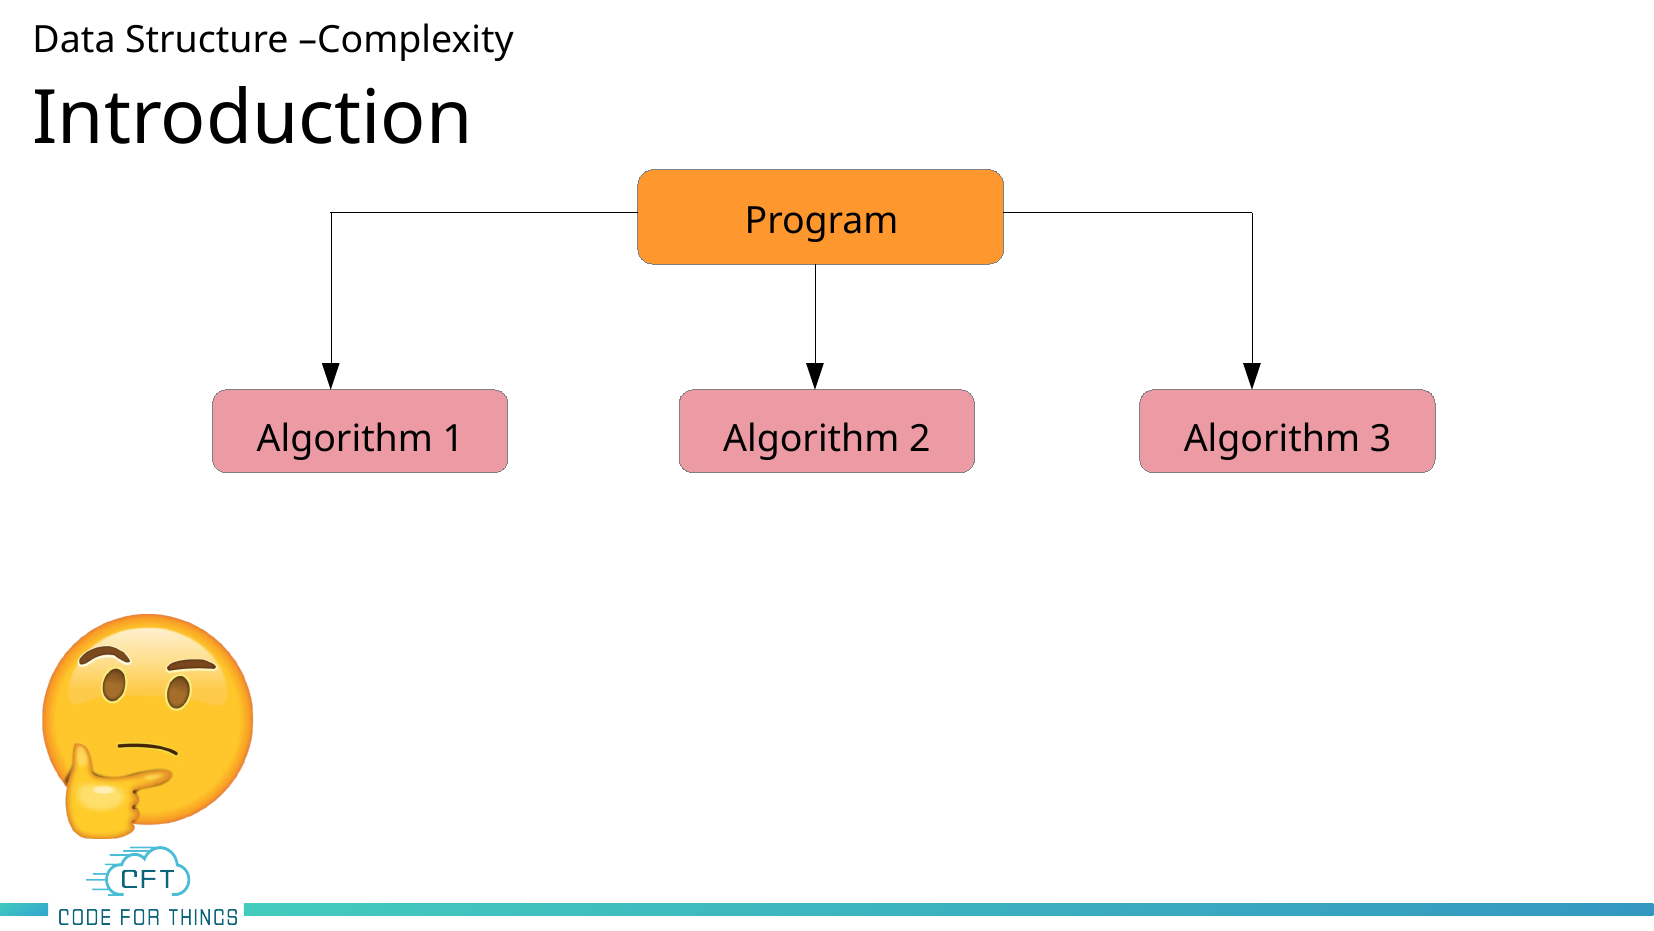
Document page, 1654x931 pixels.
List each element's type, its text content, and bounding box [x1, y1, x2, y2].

picture [59, 846, 237, 925]
text_box Algorithm 1 [241, 403, 504, 463]
text_box Program [666, 185, 995, 251]
text_box [637, 169, 1004, 265]
text_box Algorithm 2 [708, 403, 970, 463]
text_box [679, 389, 975, 473]
text_box Algorithm 3 [1169, 403, 1431, 463]
title Data Structure –Complexity Introduction [32, 12, 1184, 166]
picture [35, 614, 260, 839]
text_box [212, 389, 508, 473]
text_box [1139, 389, 1436, 473]
